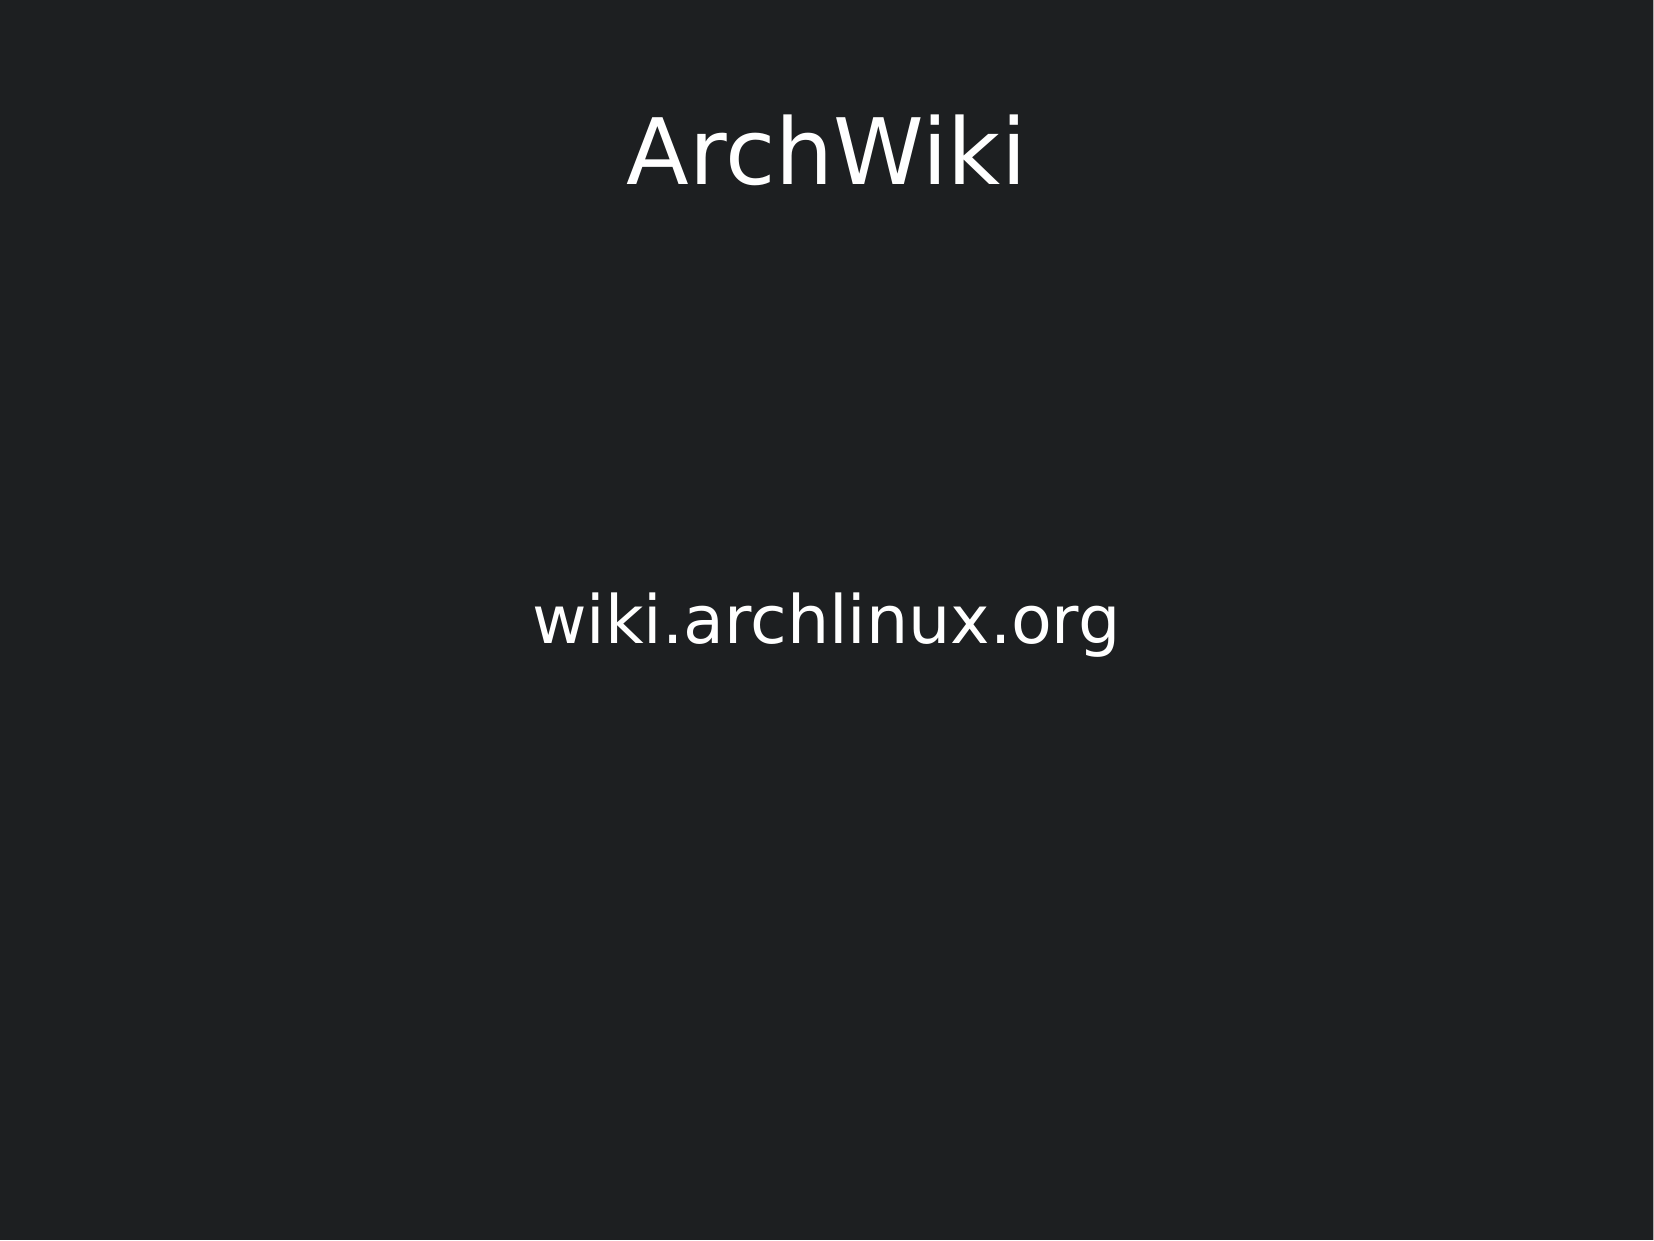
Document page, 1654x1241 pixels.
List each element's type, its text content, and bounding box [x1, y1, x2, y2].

title wiki.archlinux.org [82, 516, 1571, 724]
title ArchWiki [82, 49, 1571, 257]
